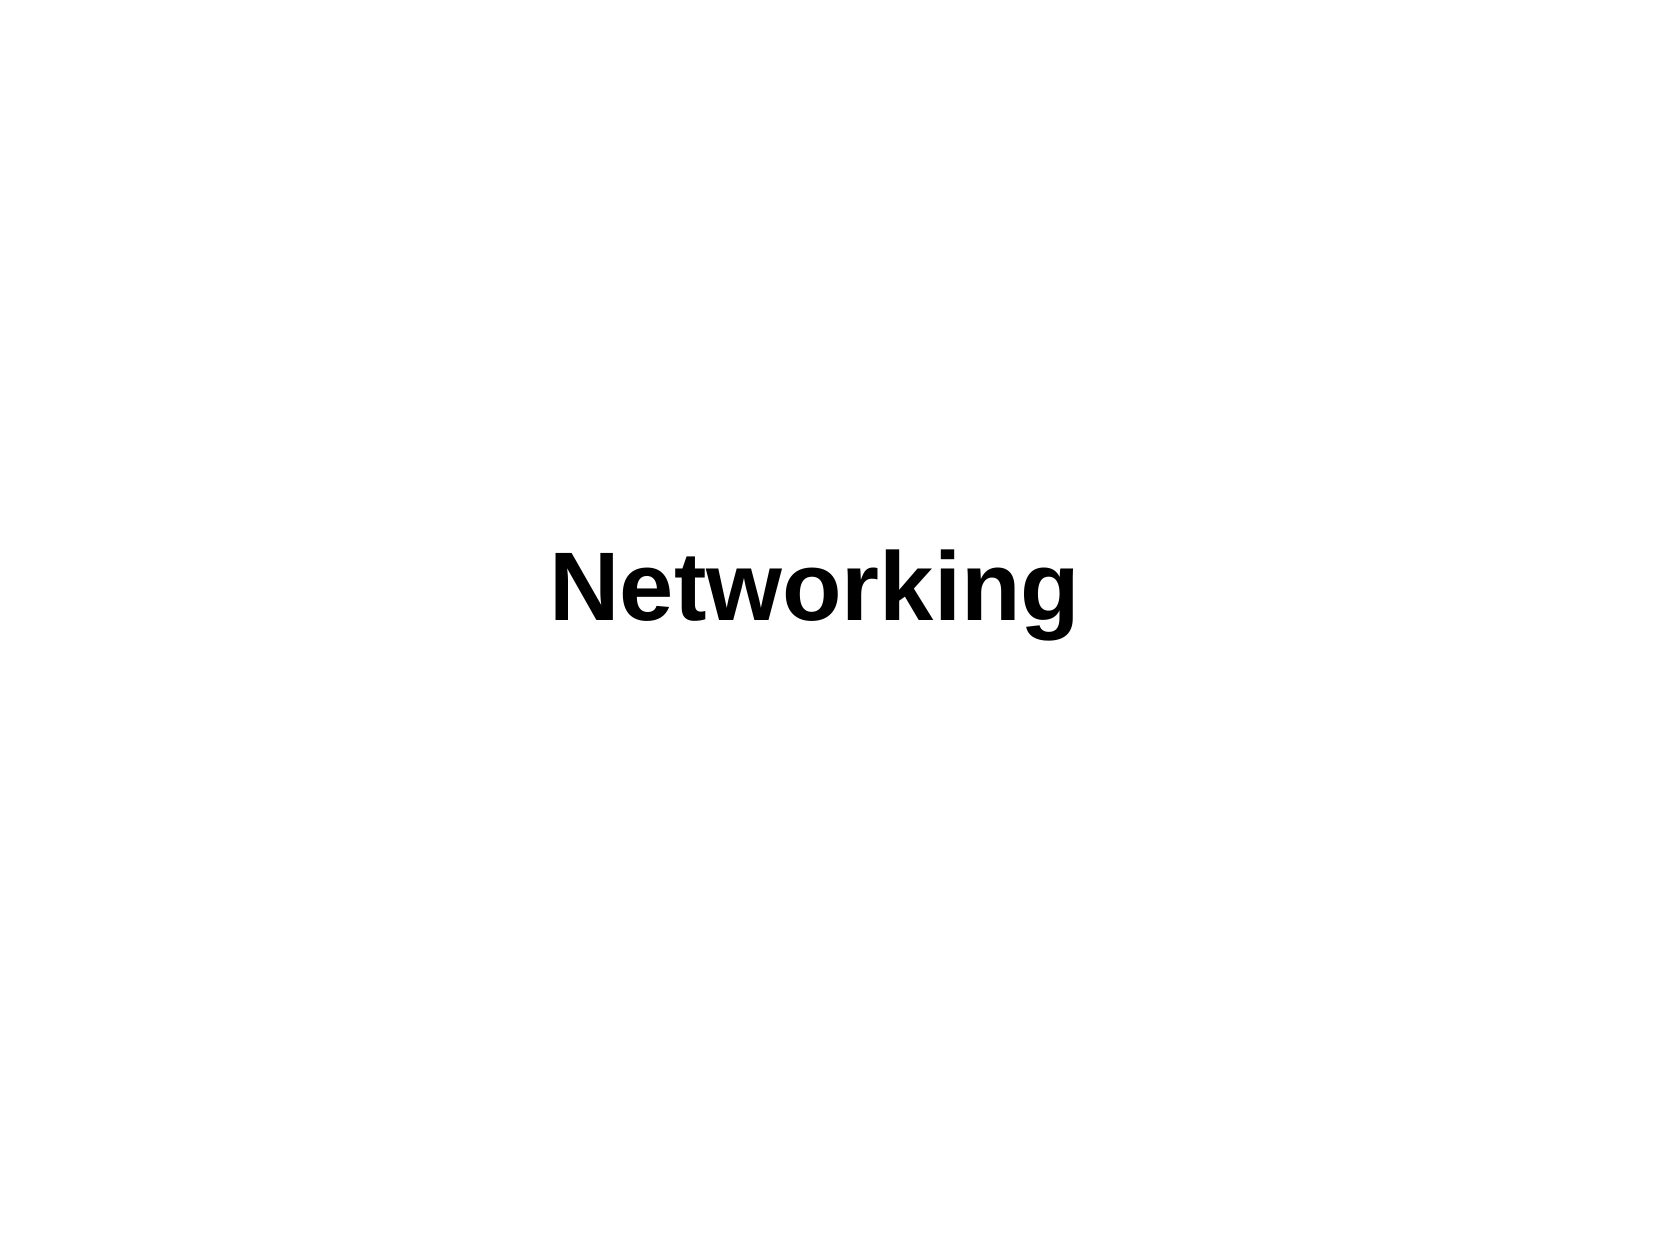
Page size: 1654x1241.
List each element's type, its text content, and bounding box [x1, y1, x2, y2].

title Networking [70, 531, 1559, 641]
